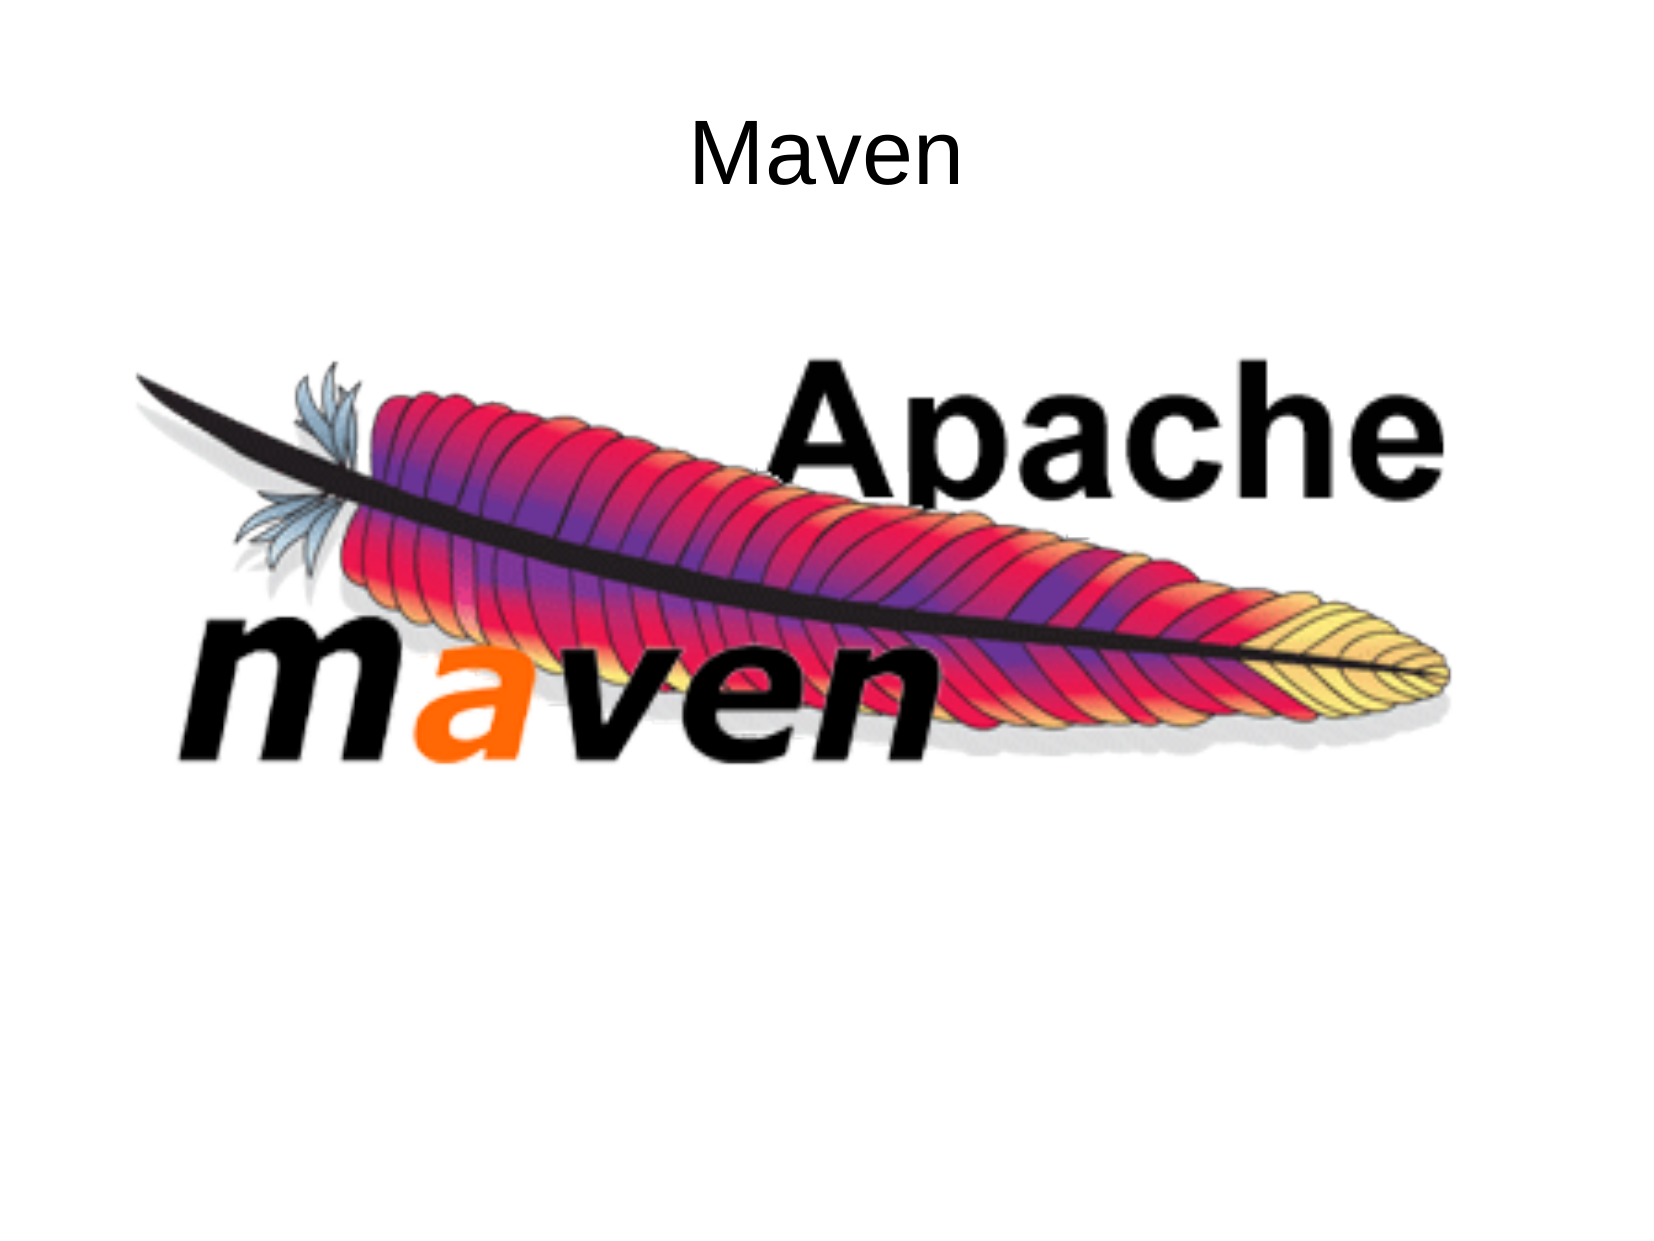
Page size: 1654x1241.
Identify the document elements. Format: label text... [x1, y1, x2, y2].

title Maven [82, 49, 1571, 257]
picture [100, 329, 1486, 811]
